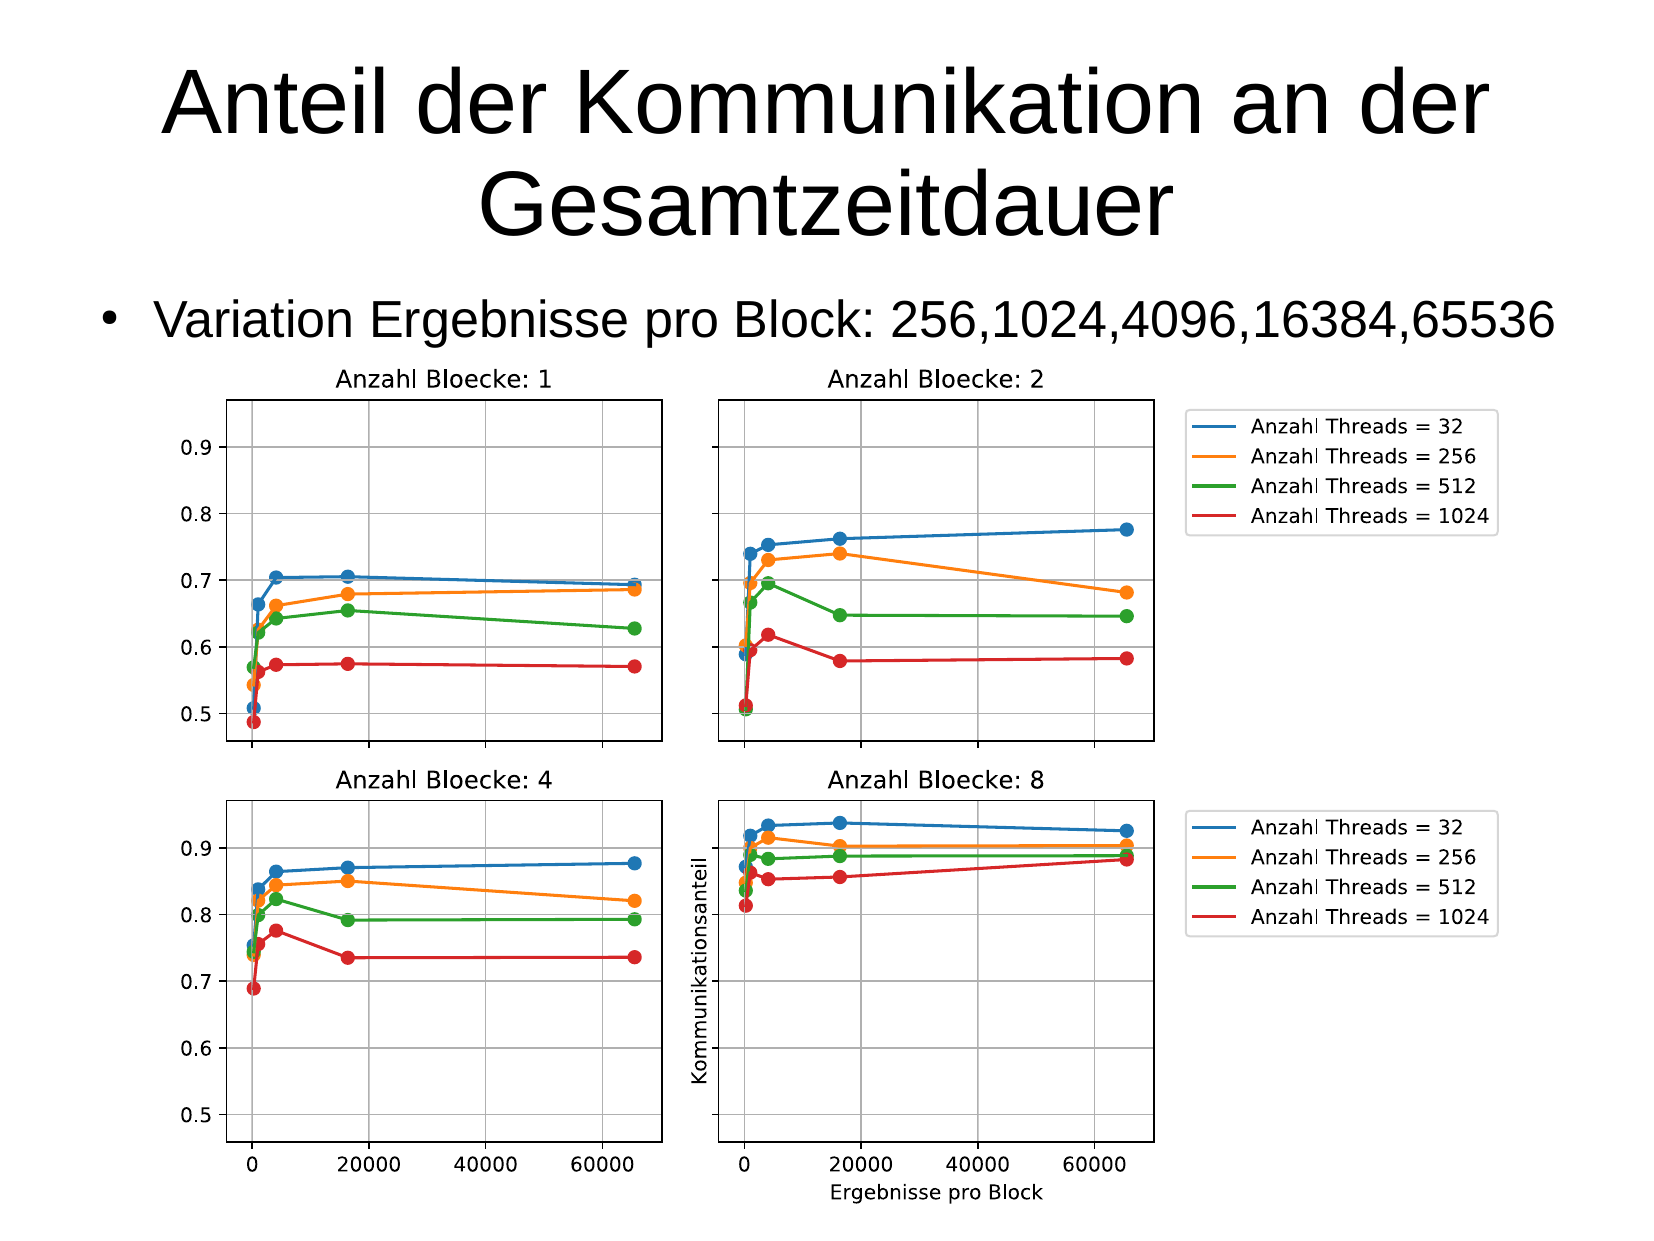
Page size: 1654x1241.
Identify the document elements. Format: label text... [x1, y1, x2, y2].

picture [165, 354, 1512, 1217]
title Anteil der Kommunikation an der Gesamtzeitdauer [82, 49, 1571, 257]
list Variation Ergebnisse pro Block: 256,1024,4096,16384,65536 [82, 290, 1571, 1109]
